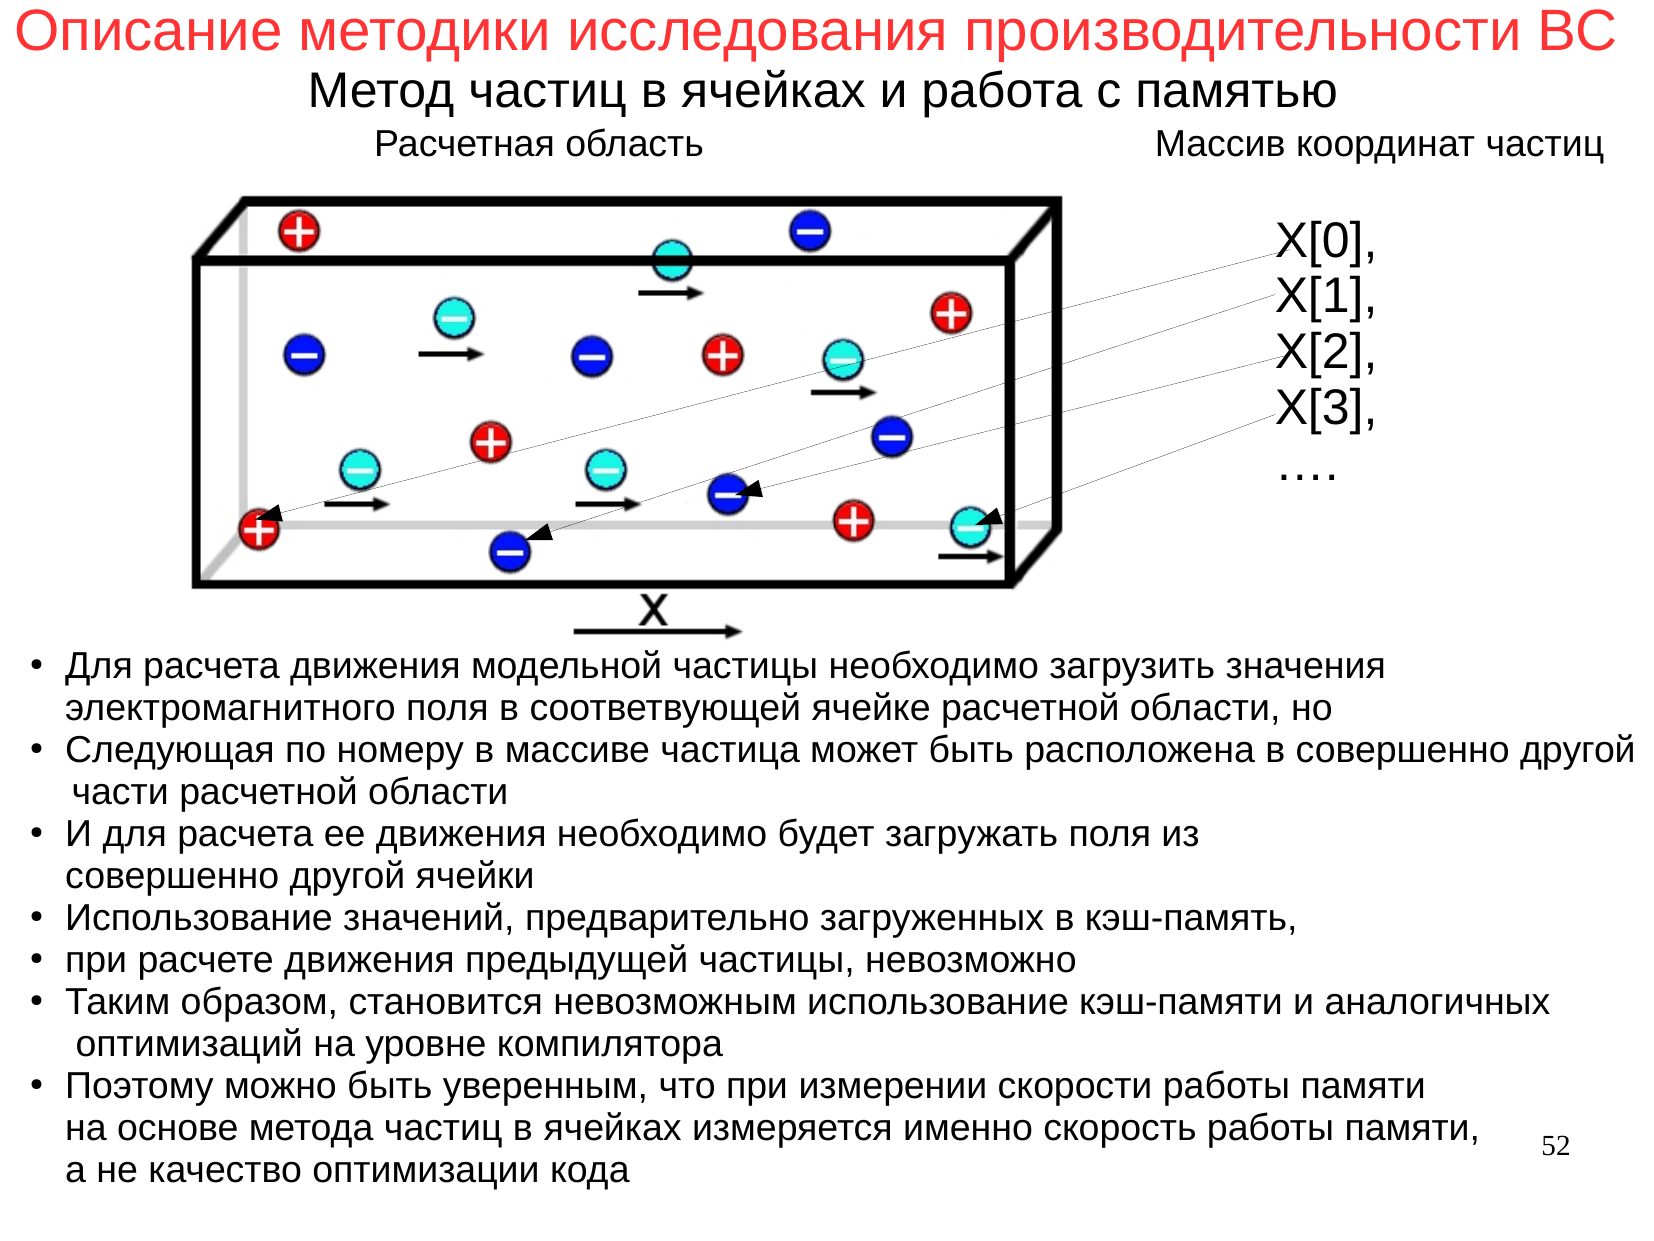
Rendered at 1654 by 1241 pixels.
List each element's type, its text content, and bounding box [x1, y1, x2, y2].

text_box Массив координат частиц [1140, 114, 1620, 172]
text_box Расчетная область [359, 114, 720, 172]
picture [187, 221, 1066, 637]
title Описание методики исследования производительности ВС Метод частиц в ячейках и работа с памятью [0, 0, 1654, 221]
text_box Для расчета движения модельной частицы необходимо загрузить значения электромагнитного поля в соответвующей ячейке расчетной области, но Следующая по номеру в массиве частица может быть расположена в совершенно другой части расчетной области И для расчета ее движения необходимо будет загружать поля из совершенно другой ячейки Использование значений, предварительно загруженных в кэш-память, при расчете движения предыдущей частицы, невозможно Таким образом, становится невозможным использование кэш-памяти и аналогичных оптимизаций на уровне компилятора Поэтому можно быть уверенным, что при измерении скорости работы памяти на основе метода частиц в ячейках измеряется именно скорость работы памяти, а не качество оптимизации кода [15, 637, 1652, 1241]
text_box X[0], X[1], X[2], X[3], …. [1260, 204, 1393, 569]
